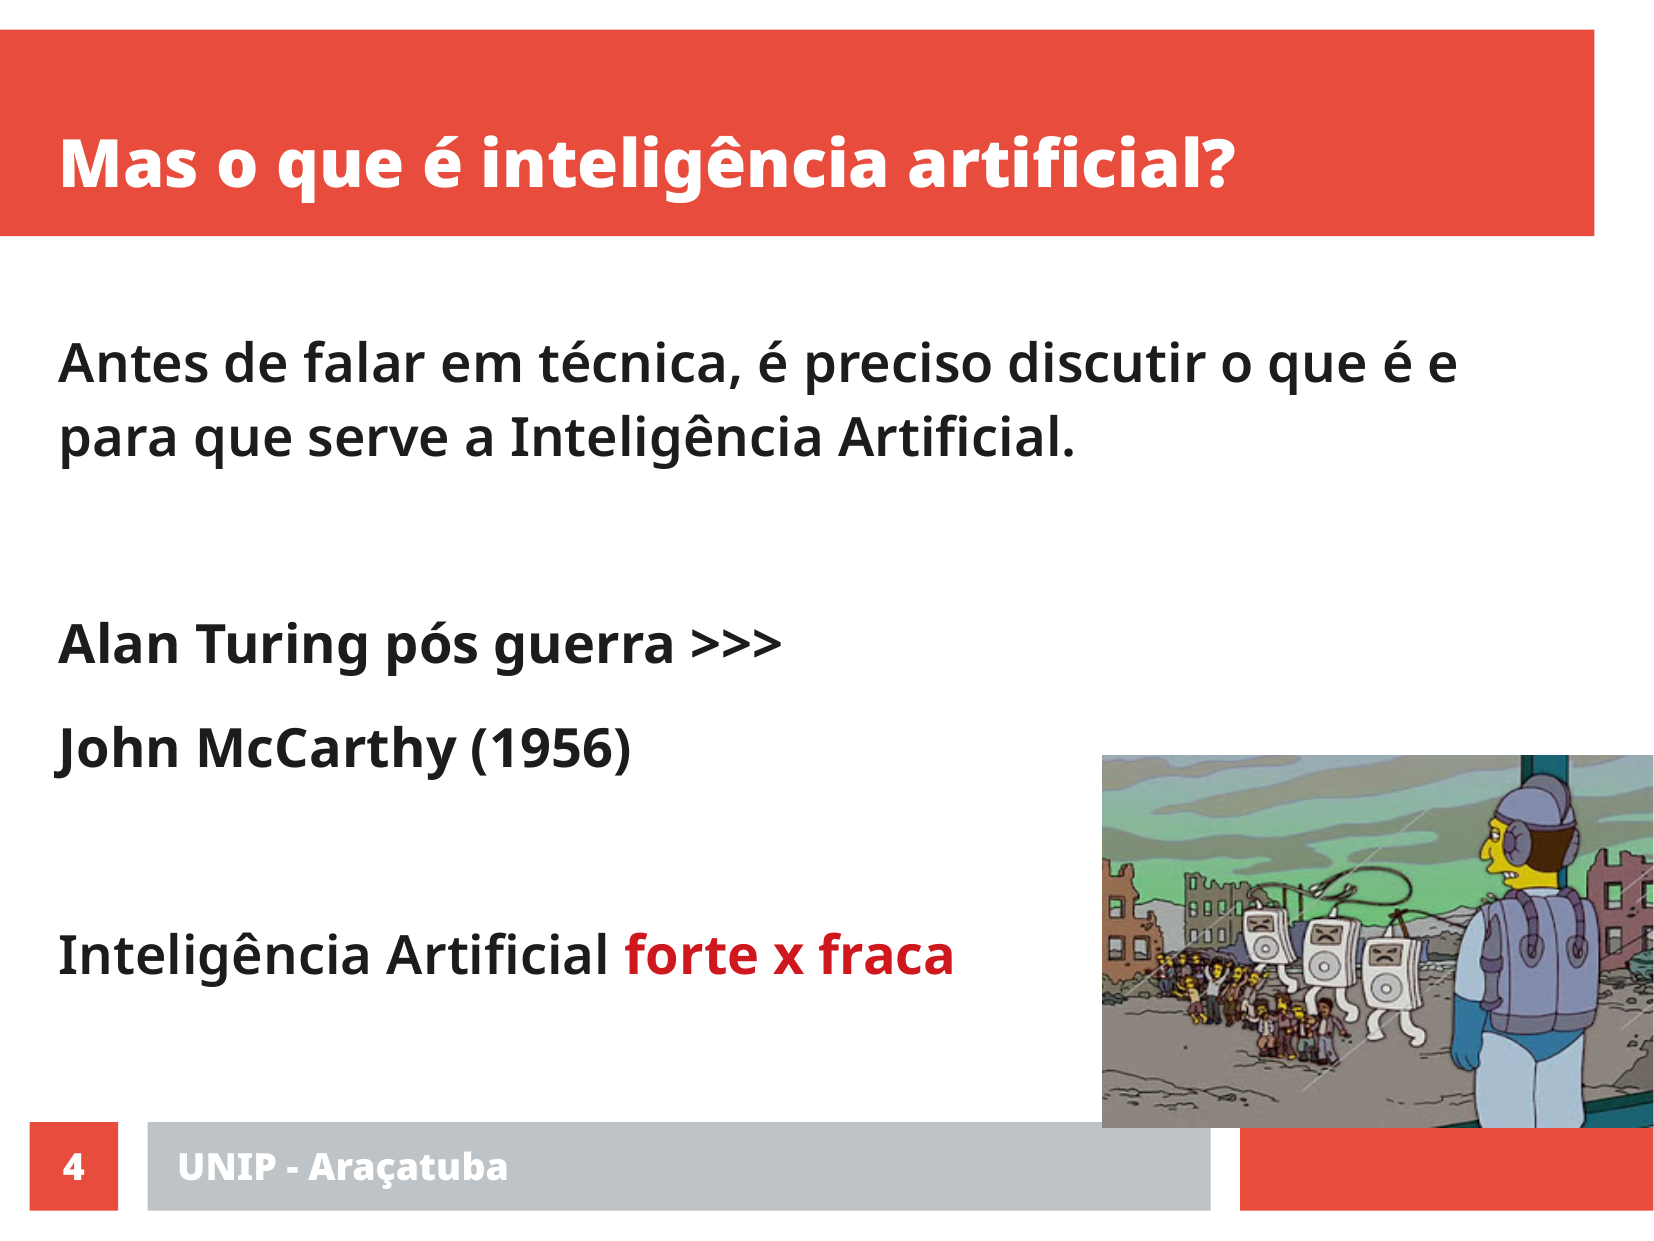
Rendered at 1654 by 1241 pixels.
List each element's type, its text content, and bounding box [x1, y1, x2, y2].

list Antes de falar em técnica, é preciso discutir o que é e para que serve a Inteligência Artificial. Alan Turing pós guerra >>> John McCarthy (1956) Inteligência Artificial forte x fraca [59, 324, 1565, 1093]
title Mas o que é inteligência artificial? [59, 59, 1595, 207]
picture [1102, 755, 1654, 1128]
